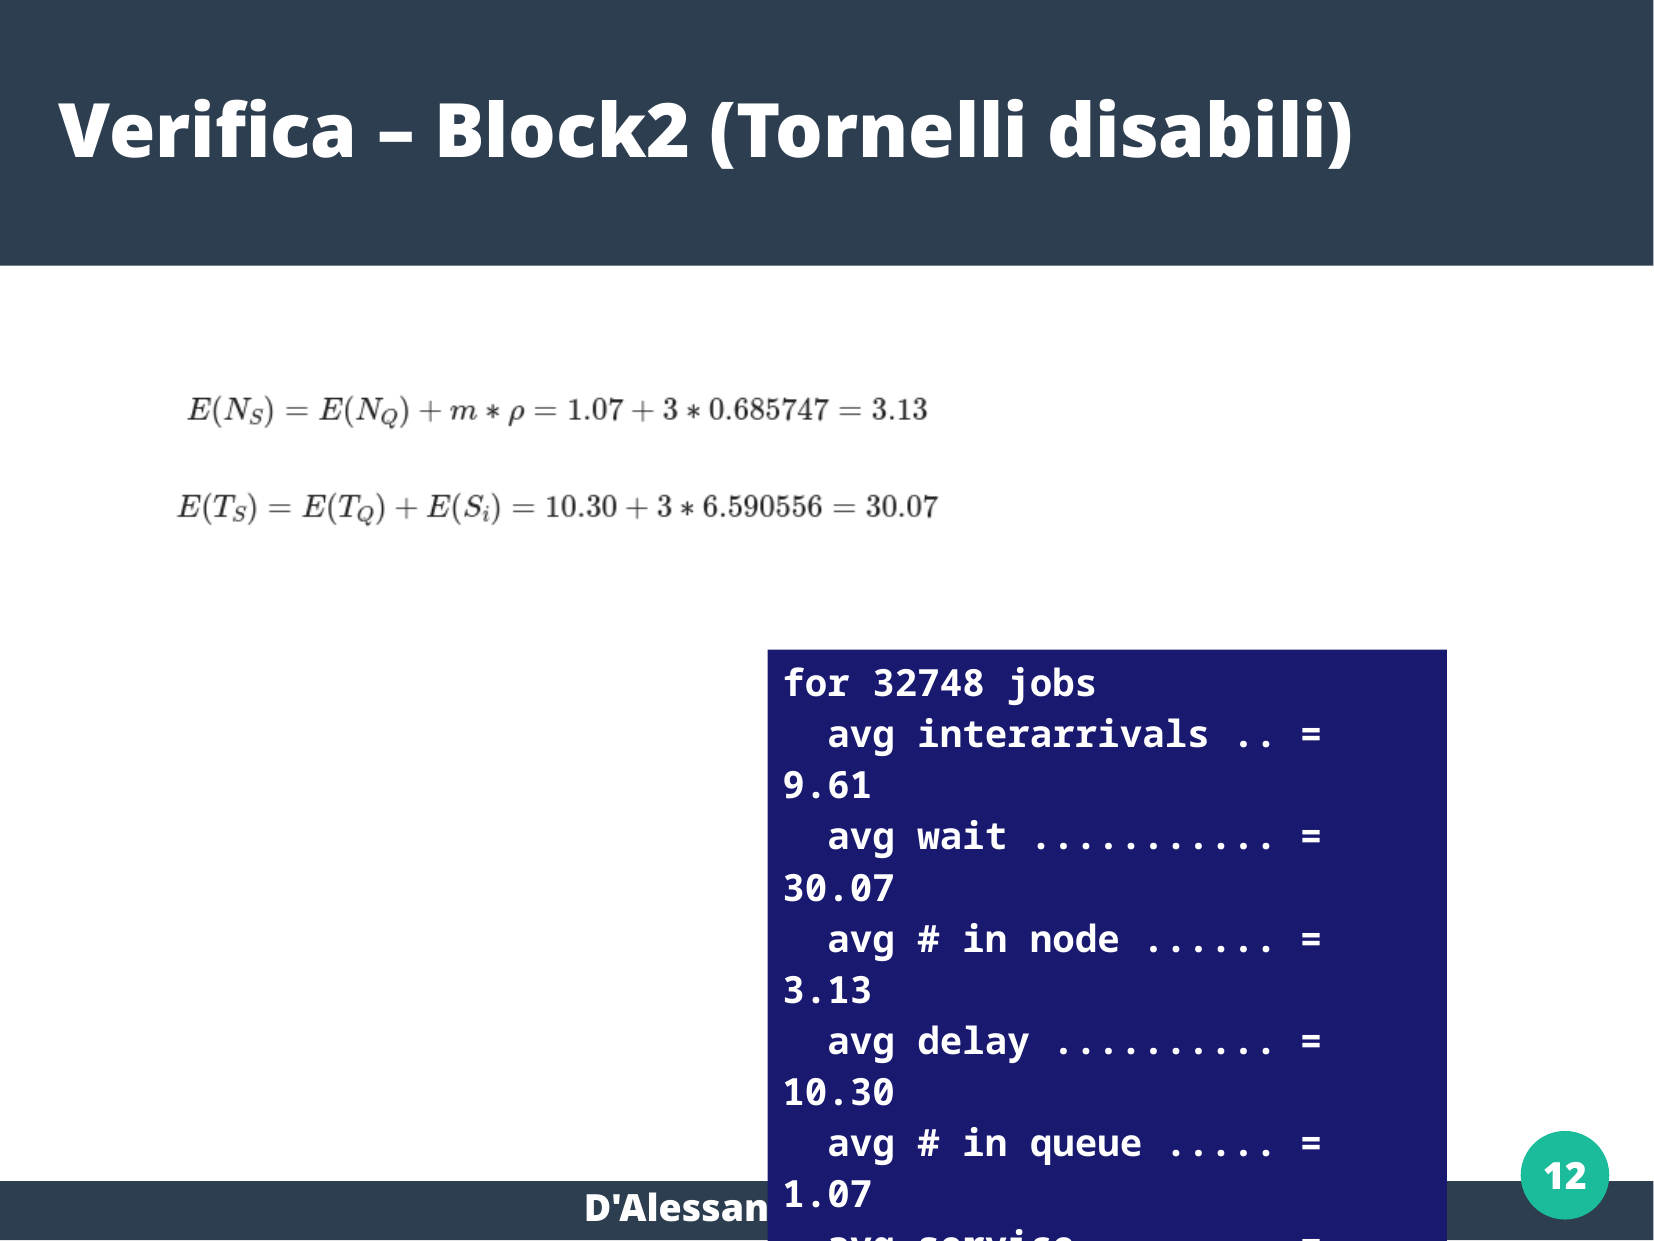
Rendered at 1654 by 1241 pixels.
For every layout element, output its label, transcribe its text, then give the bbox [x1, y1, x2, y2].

text_box for 32748 jobs avg interarrivals .. = 9.61 avg wait ........... = 30.07 avg # in node ...... = 3.13 avg delay .......... = 10.30 avg # in queue ..... = 1.07 avg service ........ = 6.590556 avg utilization .... = 0.685747 [767, 649, 1447, 1004]
title Verifica – Block2 (Tornelli disabili) [59, 49, 1595, 207]
picture [155, 362, 975, 562]
